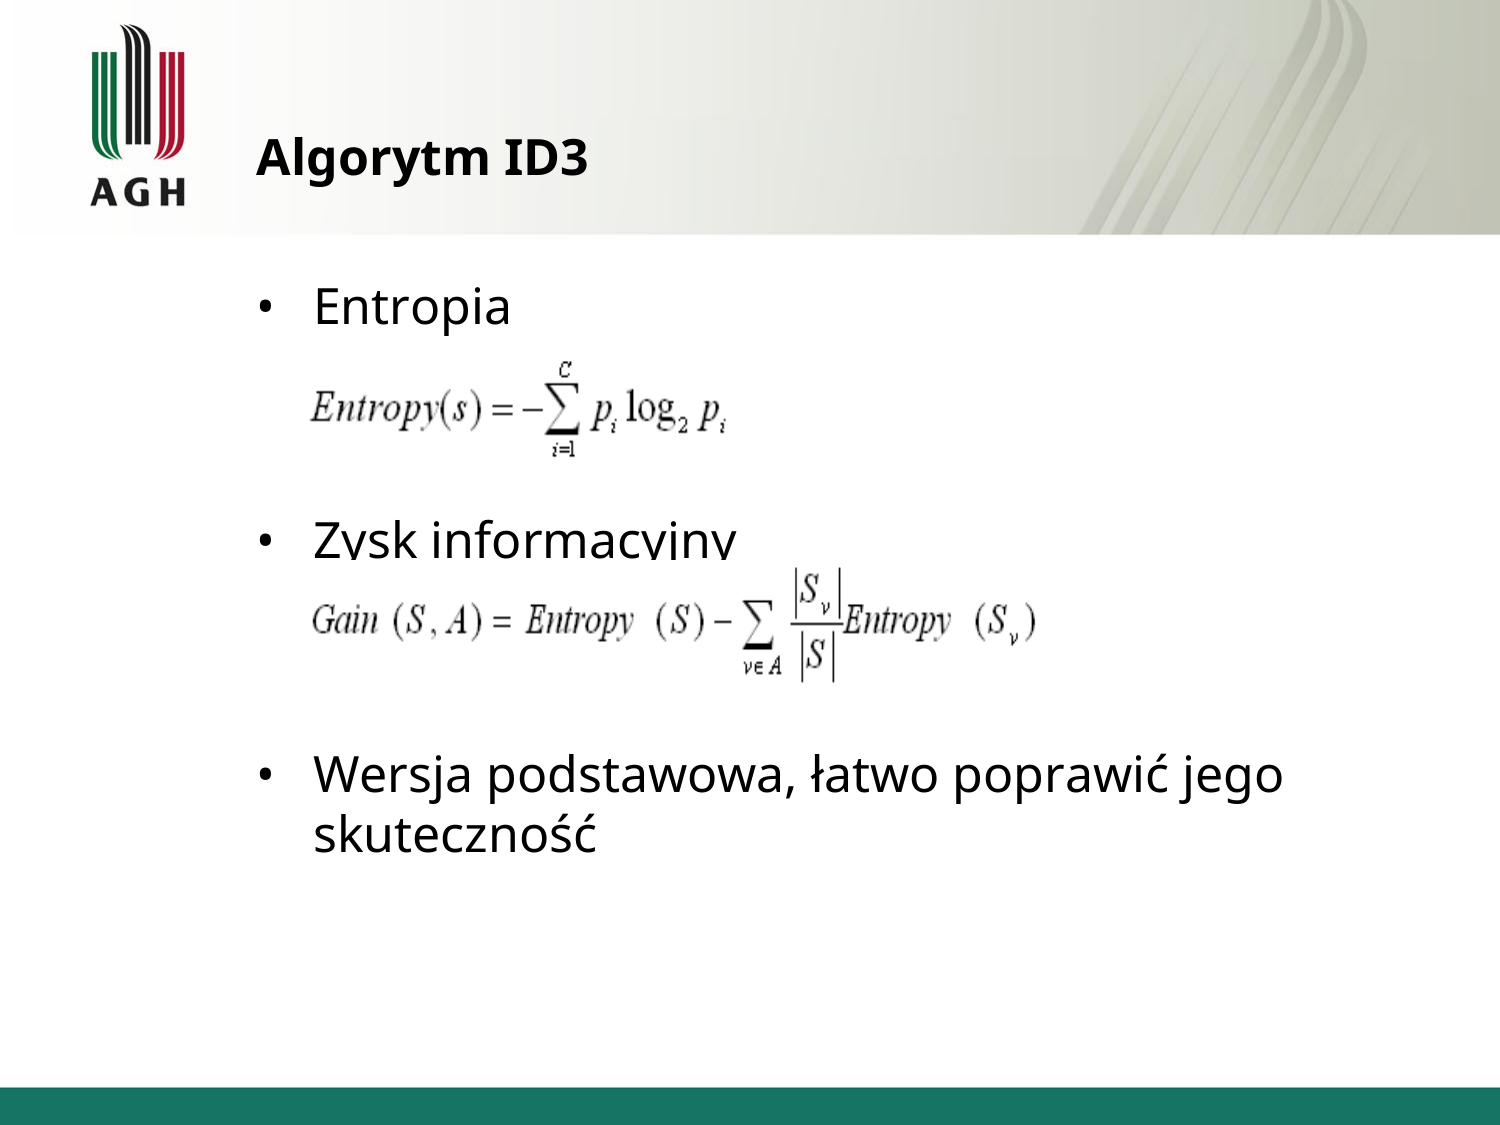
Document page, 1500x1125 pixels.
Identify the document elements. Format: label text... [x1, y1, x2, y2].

list Entropia Zysk informacyjny Wersja podstawowa, łatwo poprawić jego skuteczność [242, 267, 1425, 1005]
title Algorytm ID3 [242, 78, 1425, 233]
picture [0, 0, 1500, 1125]
